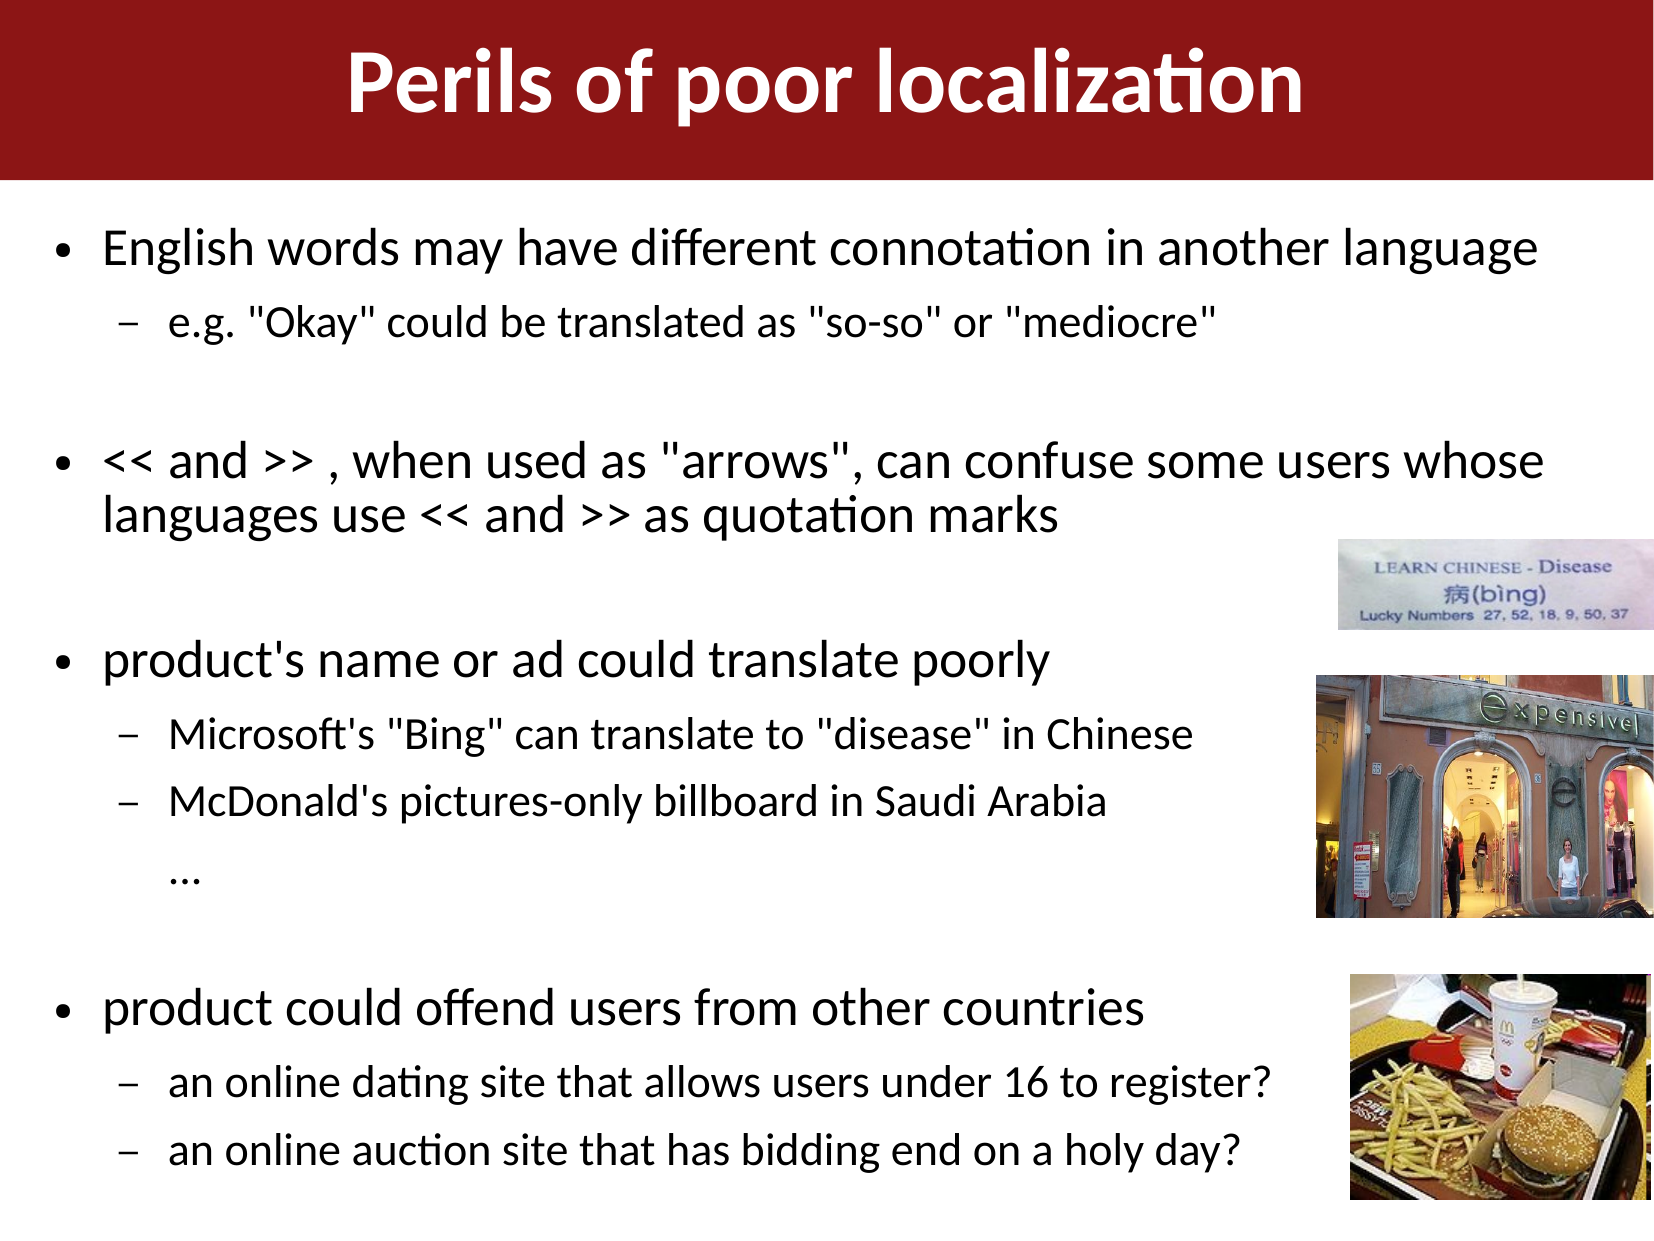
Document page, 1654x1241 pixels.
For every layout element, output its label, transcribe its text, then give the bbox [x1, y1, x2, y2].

picture [1316, 675, 1654, 918]
picture [1338, 539, 1654, 630]
picture [1350, 974, 1651, 1201]
title Perils of poor localization [0, 0, 1654, 181]
list English words may have different connotation in another language e.g. "Okay" could be translated as "so-so" or "mediocre" << and >> , when used as "arrows", can confuse some users whose languages use << and >> as quotation marks product's name or ad could translate poorly Microsoft's "Bing" can translate to "disease" in Chinese McDonald's pictures-only billboard in Saudi Arabia ... product could offend users from other countries an online dating site that allows users under 16 to register? an online auction site that has bidding end on a holy day? [37, 225, 1636, 1186]
